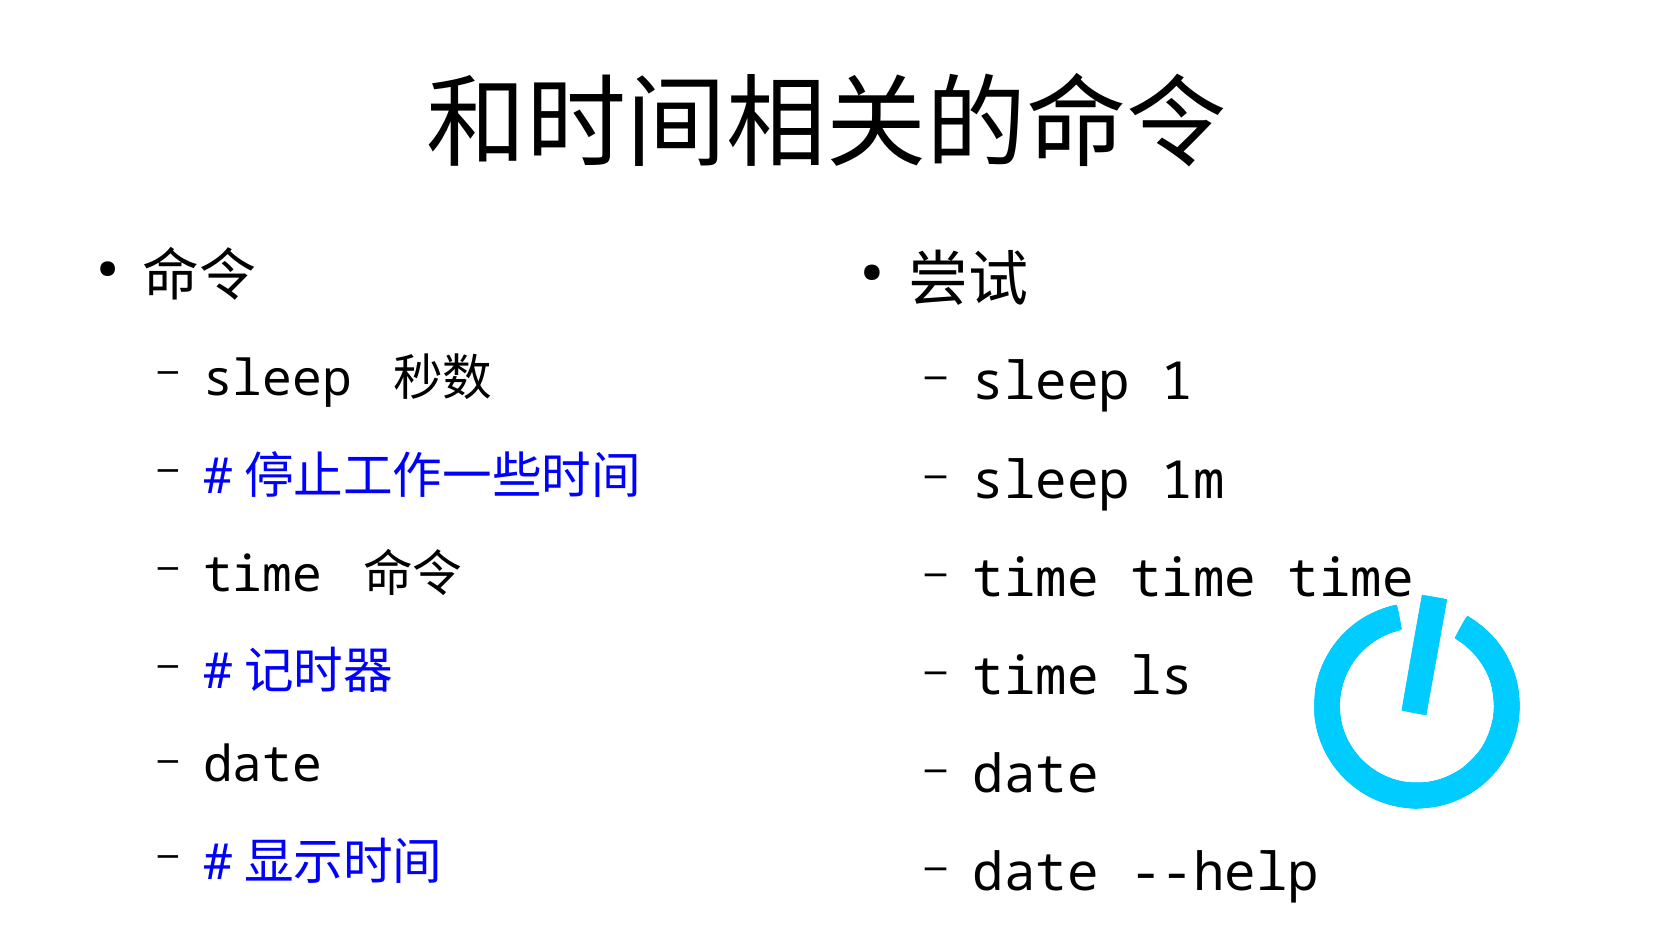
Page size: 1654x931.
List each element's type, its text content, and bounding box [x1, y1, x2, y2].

list 命令 sleep 秒数 #停止工作一些时间 time 命令 #记时器 date #显示时间 [82, 217, 809, 898]
list 尝试 sleep 1 sleep 1m time time time time ls date date --help [845, 217, 1572, 910]
title 和时间相关的命令 [82, 37, 1571, 193]
